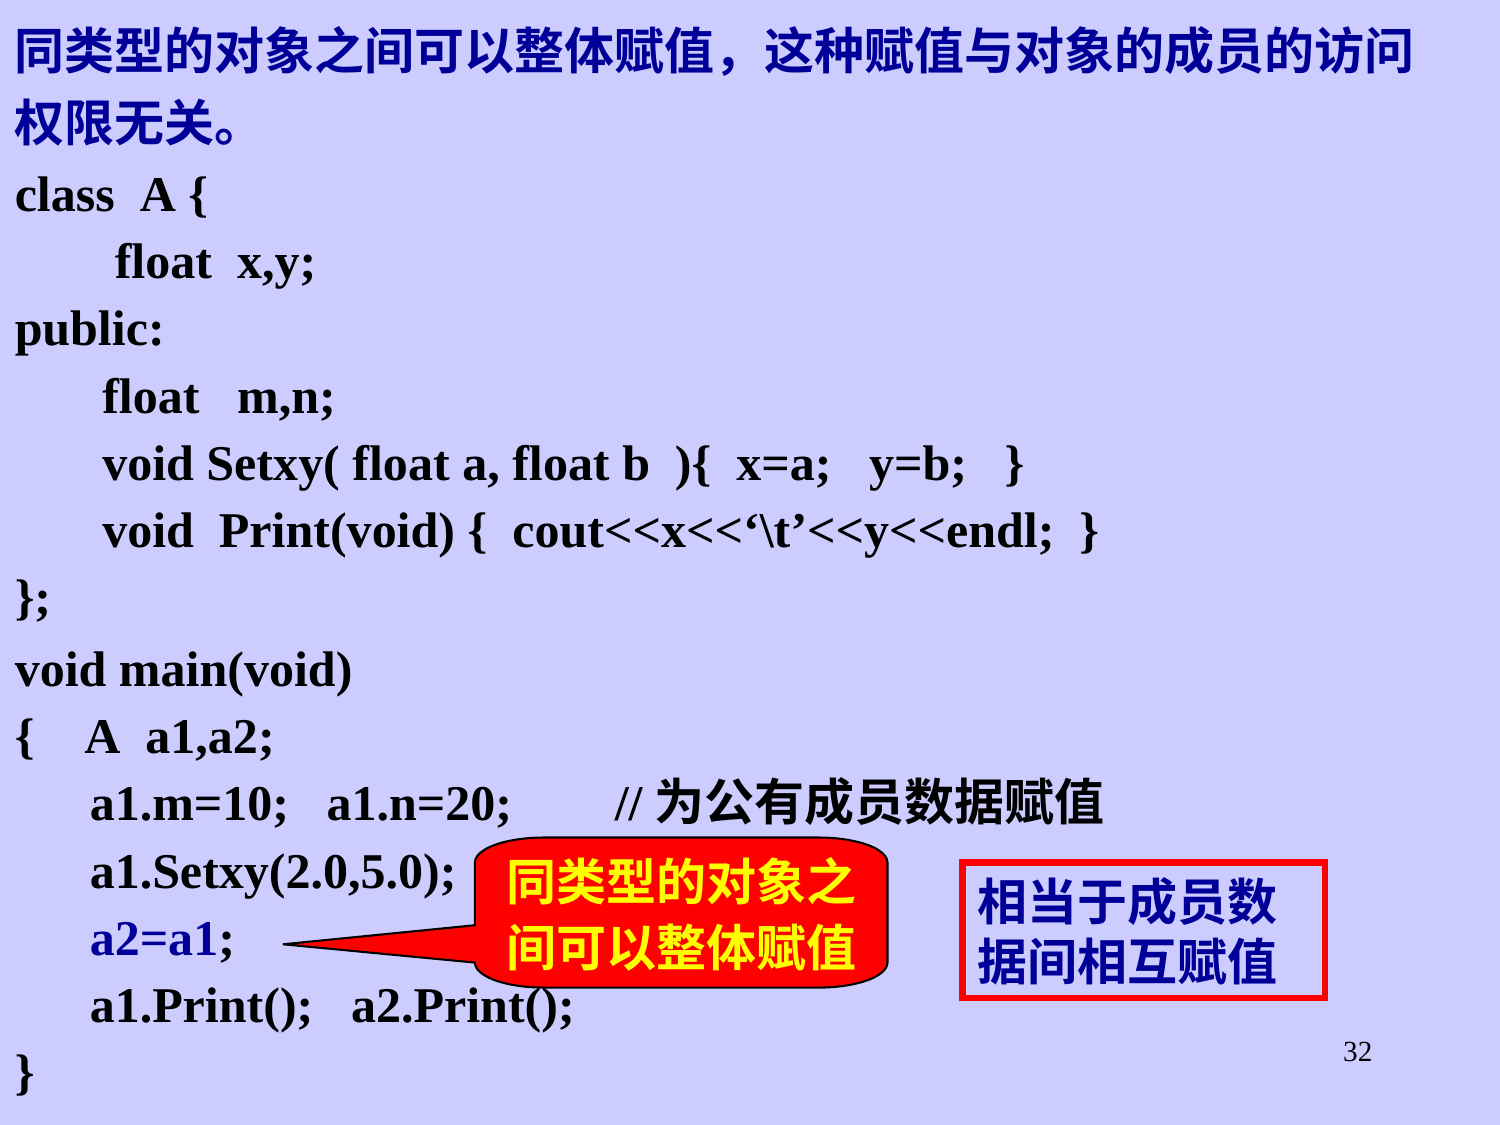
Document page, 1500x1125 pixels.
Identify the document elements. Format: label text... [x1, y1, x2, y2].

text_box class A { float x,y; public: float m,n; void Setxy( float a, float b ){ x=a; y=b; } void Print(void) { cout<<x<<‘\t’<<y<<endl; } }; [0, 174, 1276, 630]
text_box void main(void) { A a1,a2; a1.m=10; a1.n=20; //为公有成员数据赋值 a1.Setxy(2.0,5.0); a2=a1; a1.Print(); a2.Print(); } [0, 650, 1438, 1105]
text_box 相当于成员数据间相互赋值 [962, 862, 1326, 998]
text_box 同类型的对象之间可以整体赋值，这种赋值与对象的成员的访问权限无关。 [0, 0, 1476, 160]
text_box 同类型的对象之间可以整体赋值 [282, 837, 888, 988]
